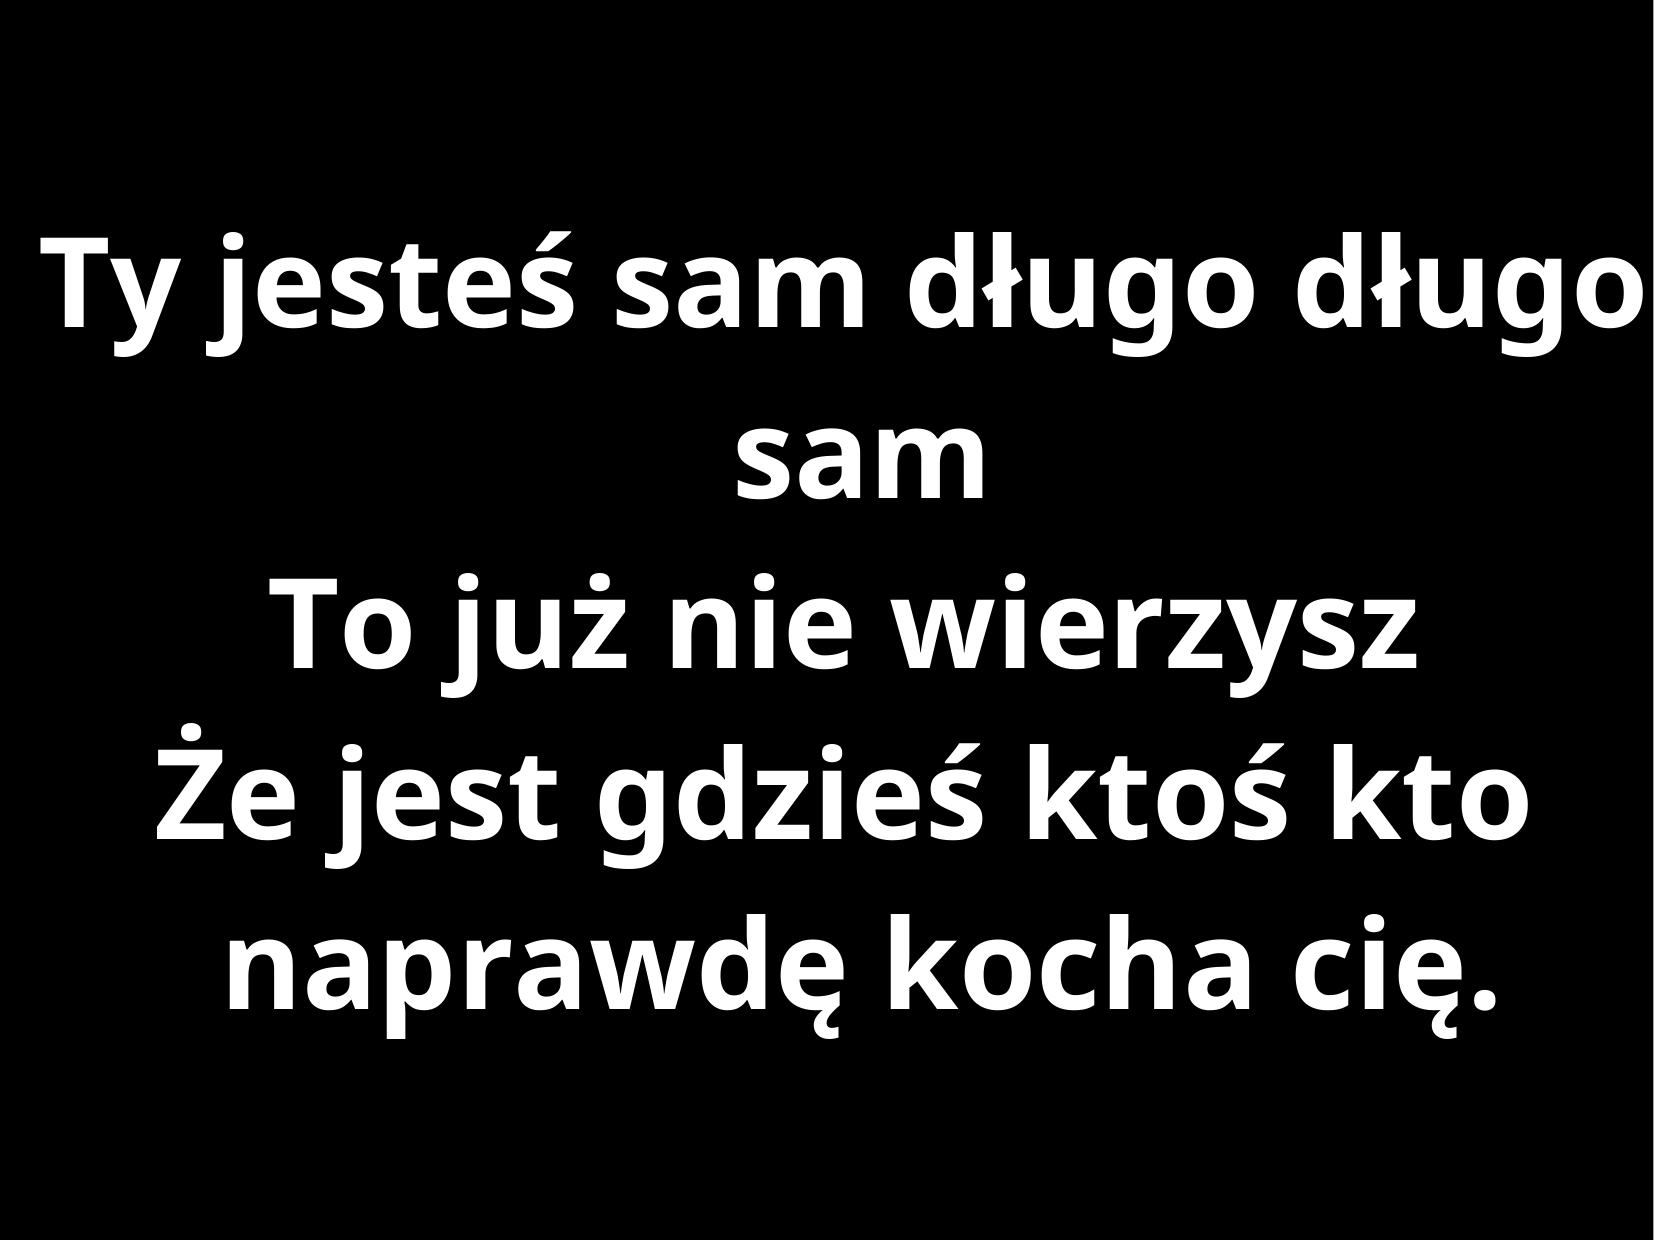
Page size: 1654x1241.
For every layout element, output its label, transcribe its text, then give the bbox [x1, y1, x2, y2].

subtitle Ty jesteś sam długo długo sam To już nie wierzysz Że jest gdzieś ktoś kto naprawdę kocha cię. [0, 0, 1654, 1241]
